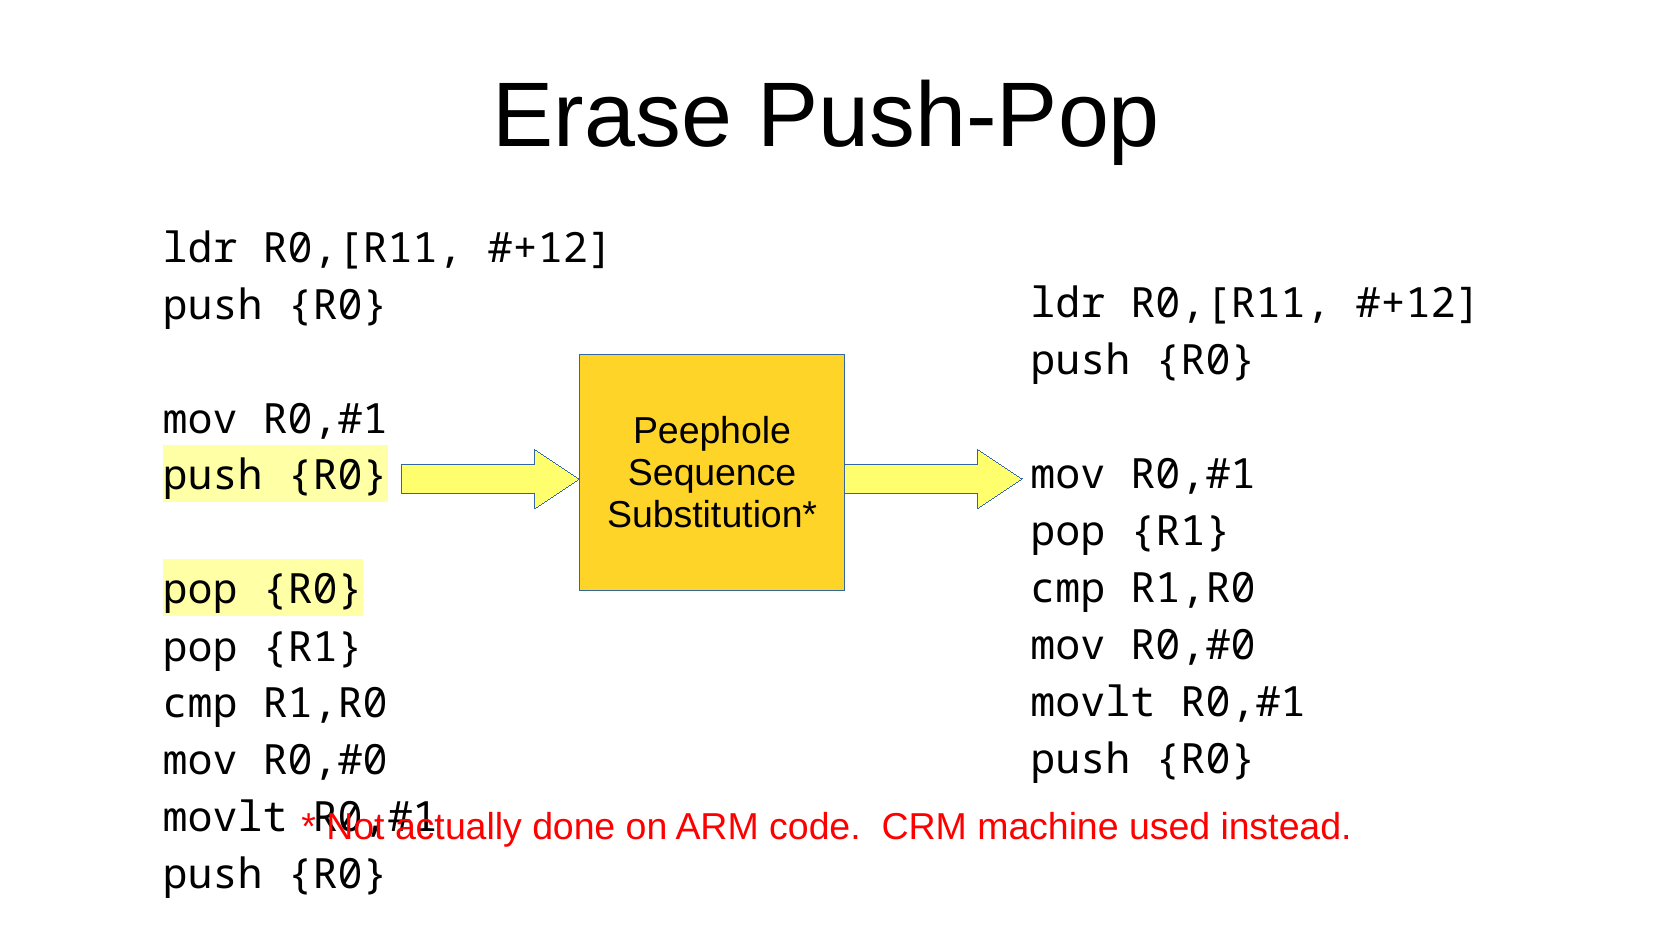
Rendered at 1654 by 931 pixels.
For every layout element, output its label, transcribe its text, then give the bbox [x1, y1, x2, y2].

title Erase Push-Pop [82, 37, 1571, 193]
text_box [844, 449, 1015, 509]
text_box * Not actually done on ARM code. CRM machine used instead. [354, 797, 1300, 857]
text_box Peephole Sequence Substitution* [579, 354, 845, 591]
text_box [401, 449, 580, 509]
text_box ldr R0,[R11, #+12] push {R0} mov R0,#1 push {R0} pop {R0} pop {R1} cmp R1,R0 mov R0,#0 movlt R0,#1 push {R0} [147, 209, 668, 729]
text_box ldr R0,[R11, #+12] push {R0} mov R0,#1 pop {R1} cmp R1,R0 mov R0,#0 movlt R0,#1 push {R0} [1015, 265, 1536, 726]
